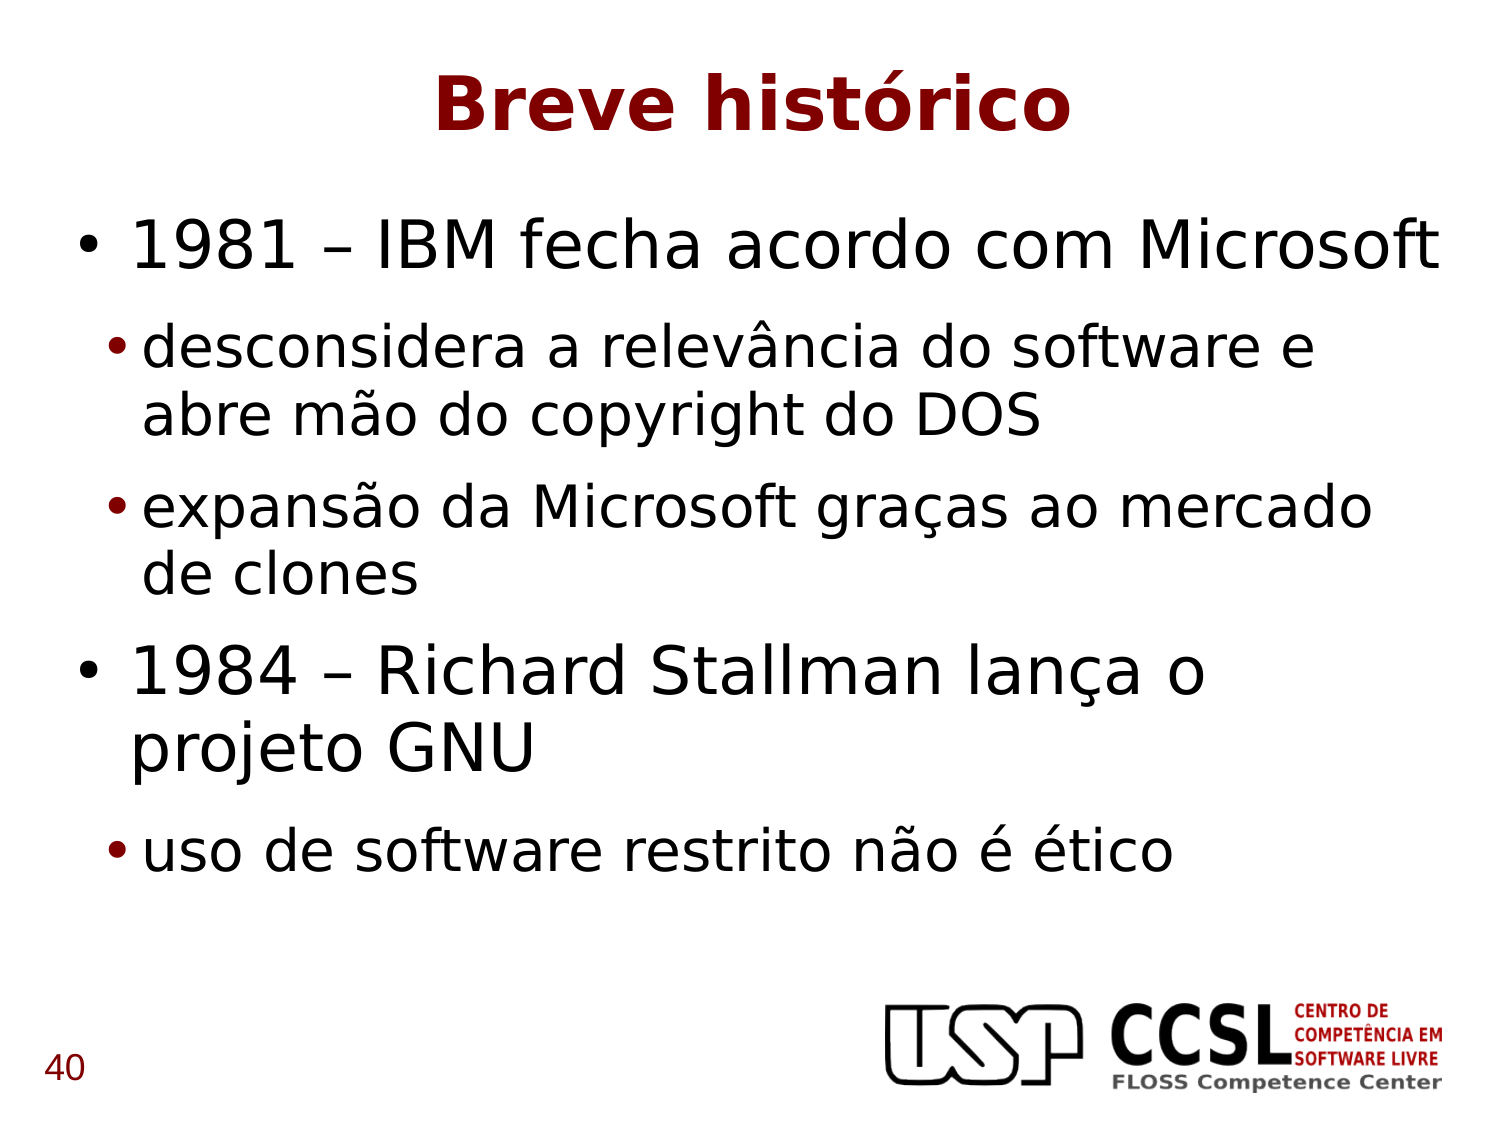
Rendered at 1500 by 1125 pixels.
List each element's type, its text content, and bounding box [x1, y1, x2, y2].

picture [885, 1003, 1442, 1093]
title Breve histórico [59, 29, 1447, 180]
list 1981 – IBM fecha acordo com Microsoft desconsidera a relevância do software e abre mão do copyright do DOS expansão da Microsoft graças ao mercado de clones 1984 – Richard Stallman lança o projeto GNU uso de software restrito não é ético [59, 206, 1447, 950]
